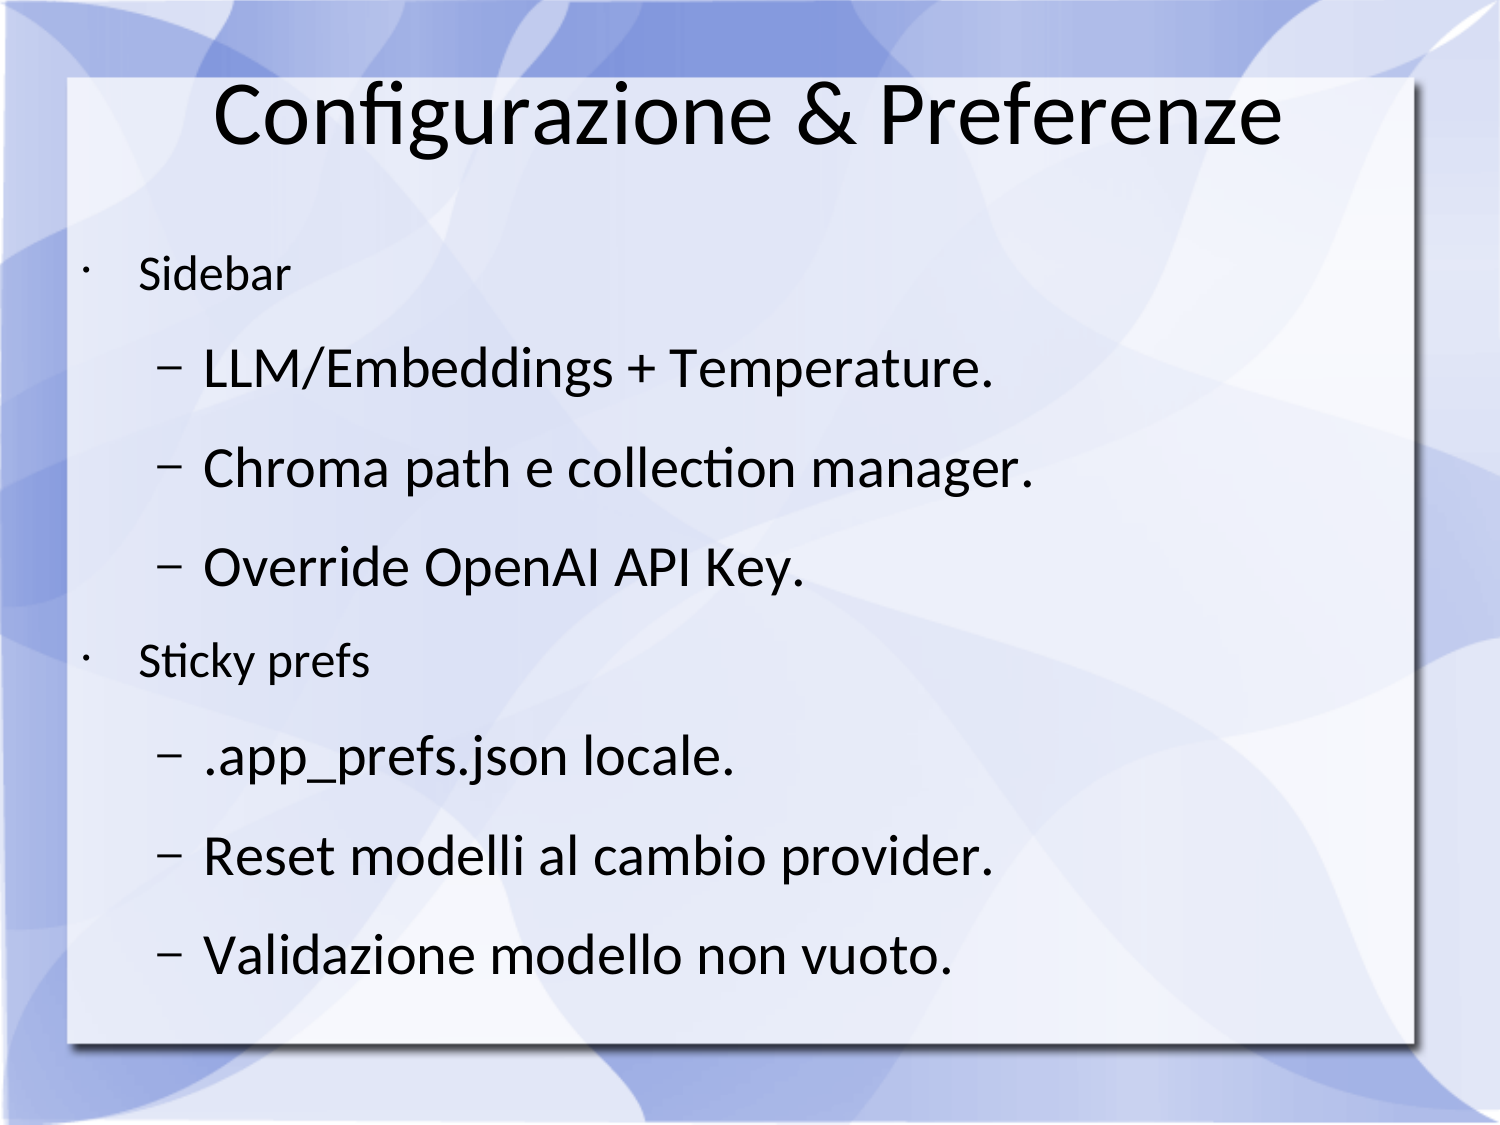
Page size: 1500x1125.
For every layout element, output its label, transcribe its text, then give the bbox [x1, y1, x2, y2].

title Configurazione & Preferenze [75, 45, 1425, 233]
picture [0, 0, 1500, 1125]
list Sidebar LLM/Embeddings + Temperature. Chroma path e collection manager. Override OpenAI API Key. Sticky prefs .app_prefs.json locale. Reset modelli al cambio provider. Validazione modello non vuoto. [67, 232, 1418, 975]
